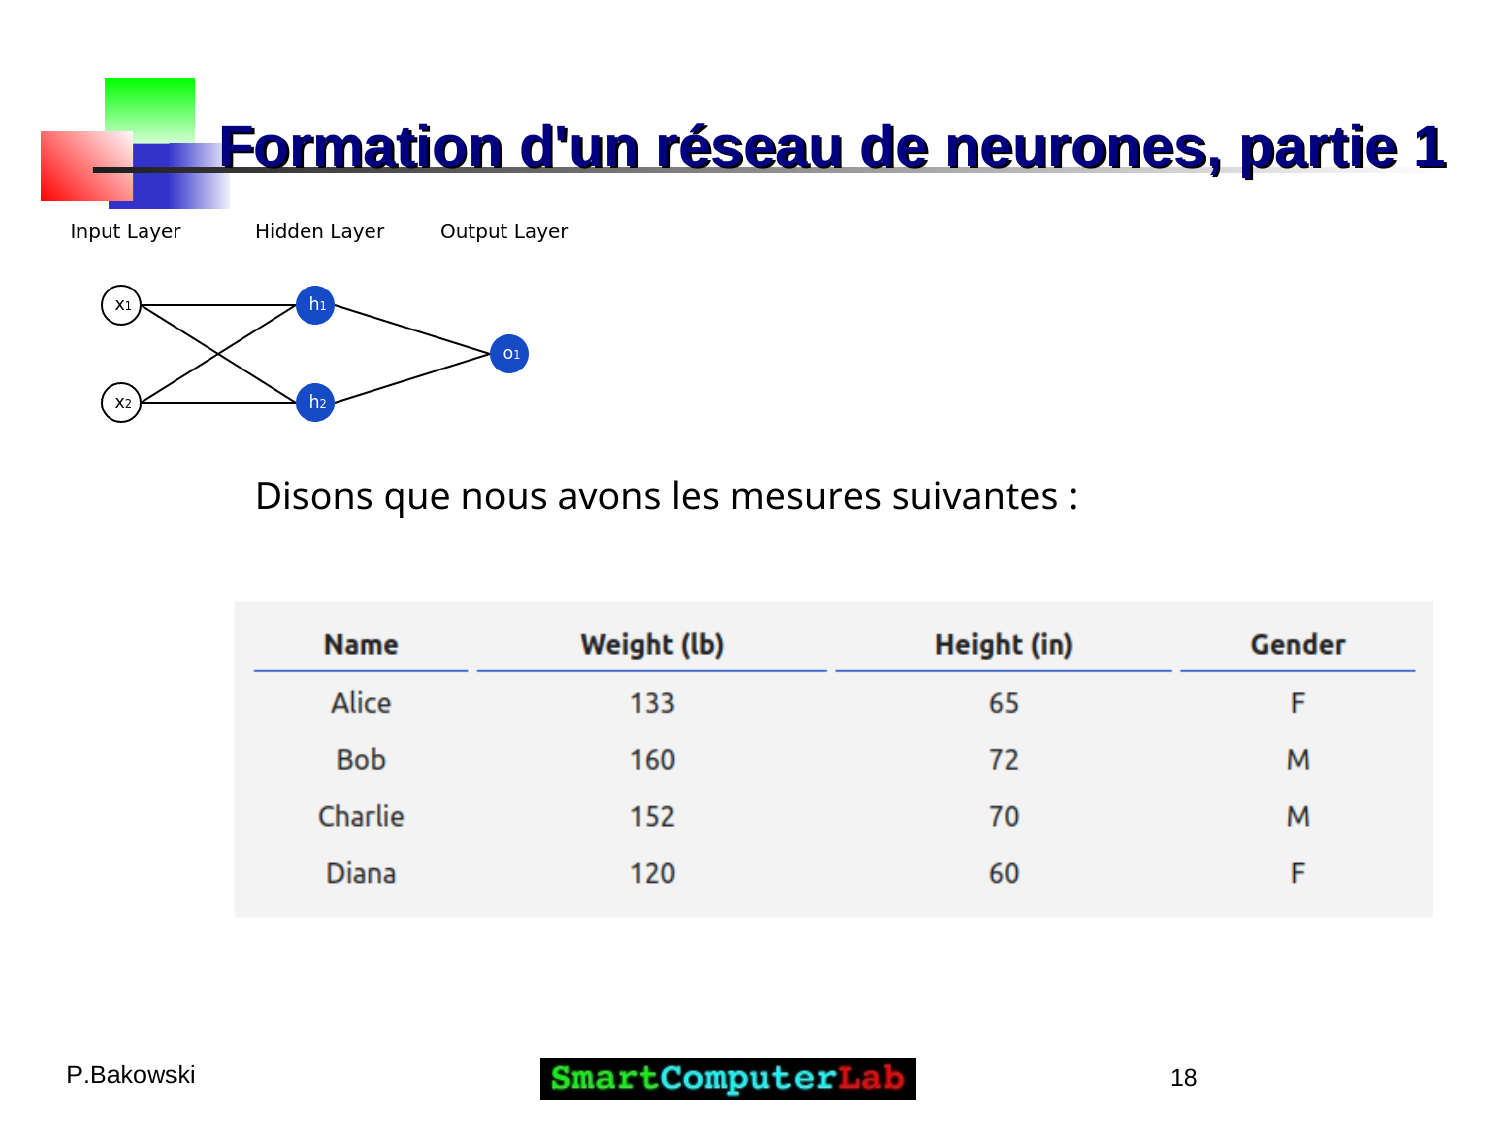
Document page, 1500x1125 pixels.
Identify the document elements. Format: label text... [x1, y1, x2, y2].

text_box Disons que nous avons les mesures suivantes : [240, 464, 1115, 526]
title Formation d'un réseau de neurones, partie 1 [203, 30, 1471, 186]
picture [540, 1058, 916, 1100]
picture [225, 593, 1433, 931]
picture [45, 209, 601, 450]
